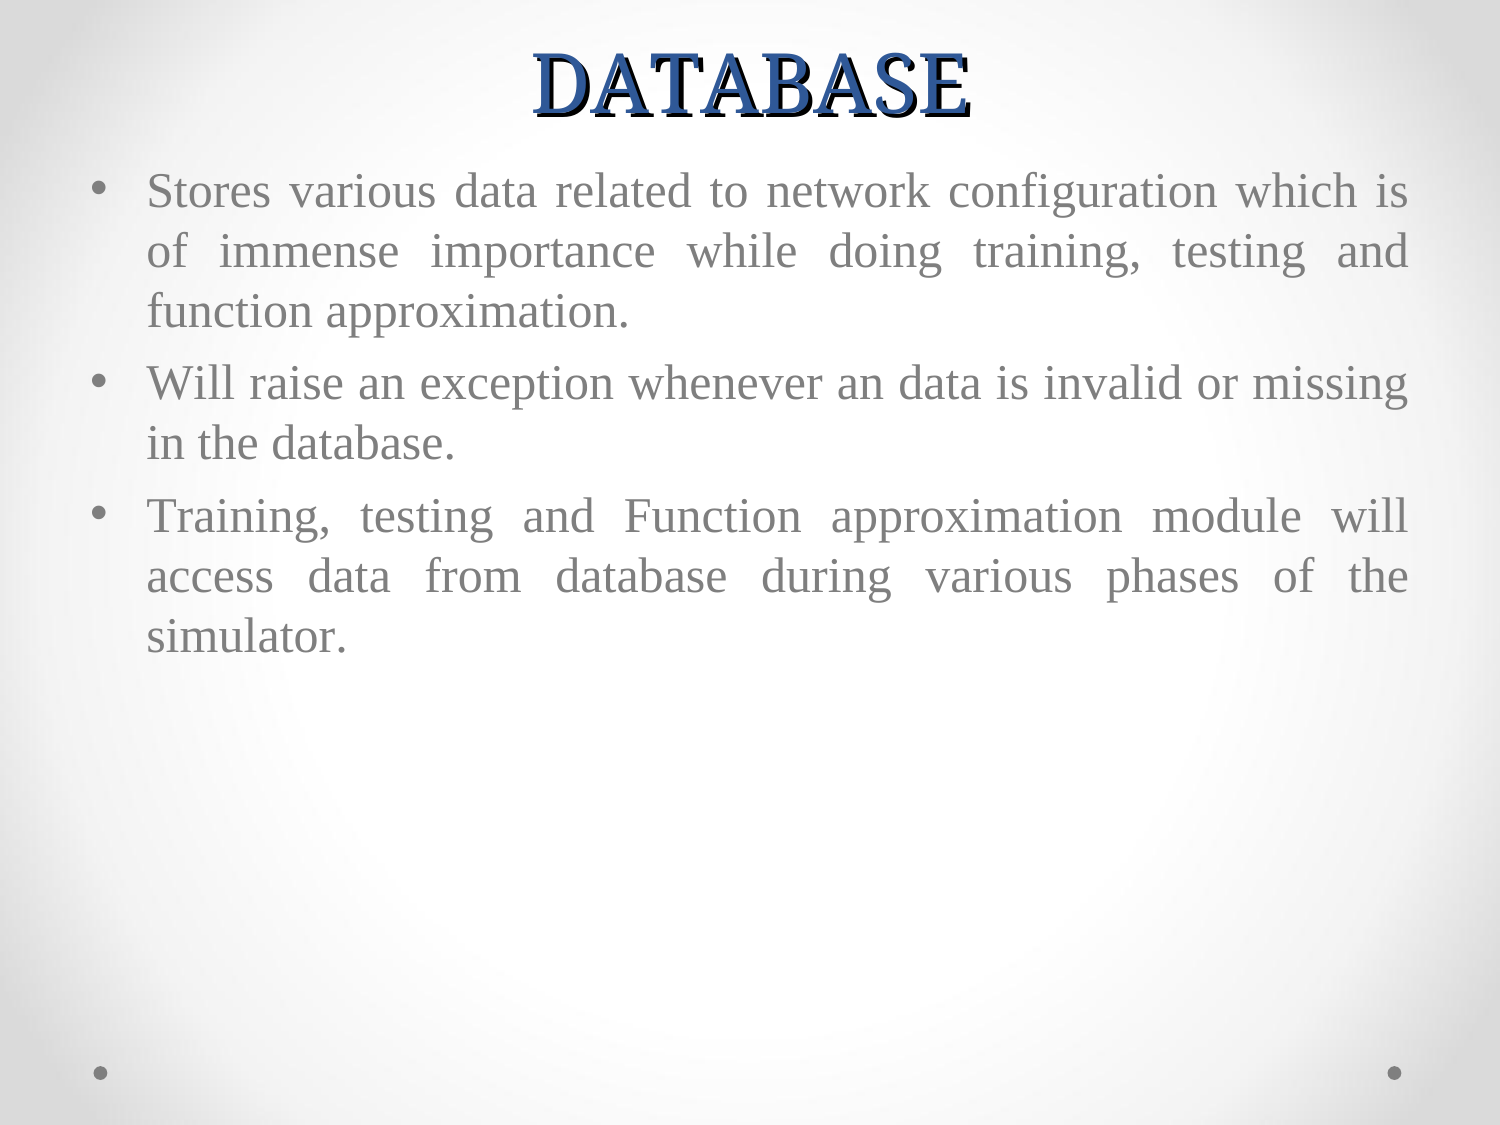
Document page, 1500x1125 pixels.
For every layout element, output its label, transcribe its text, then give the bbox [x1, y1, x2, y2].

list Stores various data related to network configuration which is of immense importance while doing training, testing and function approximation. Will raise an exception whenever an data is invalid or missing in the database. Training, testing and Function approximation module will access data from database during various phases of the simulator. [75, 149, 1426, 1005]
picture [0, 0, 1500, 1125]
title DATABASE [75, 0, 1426, 138]
